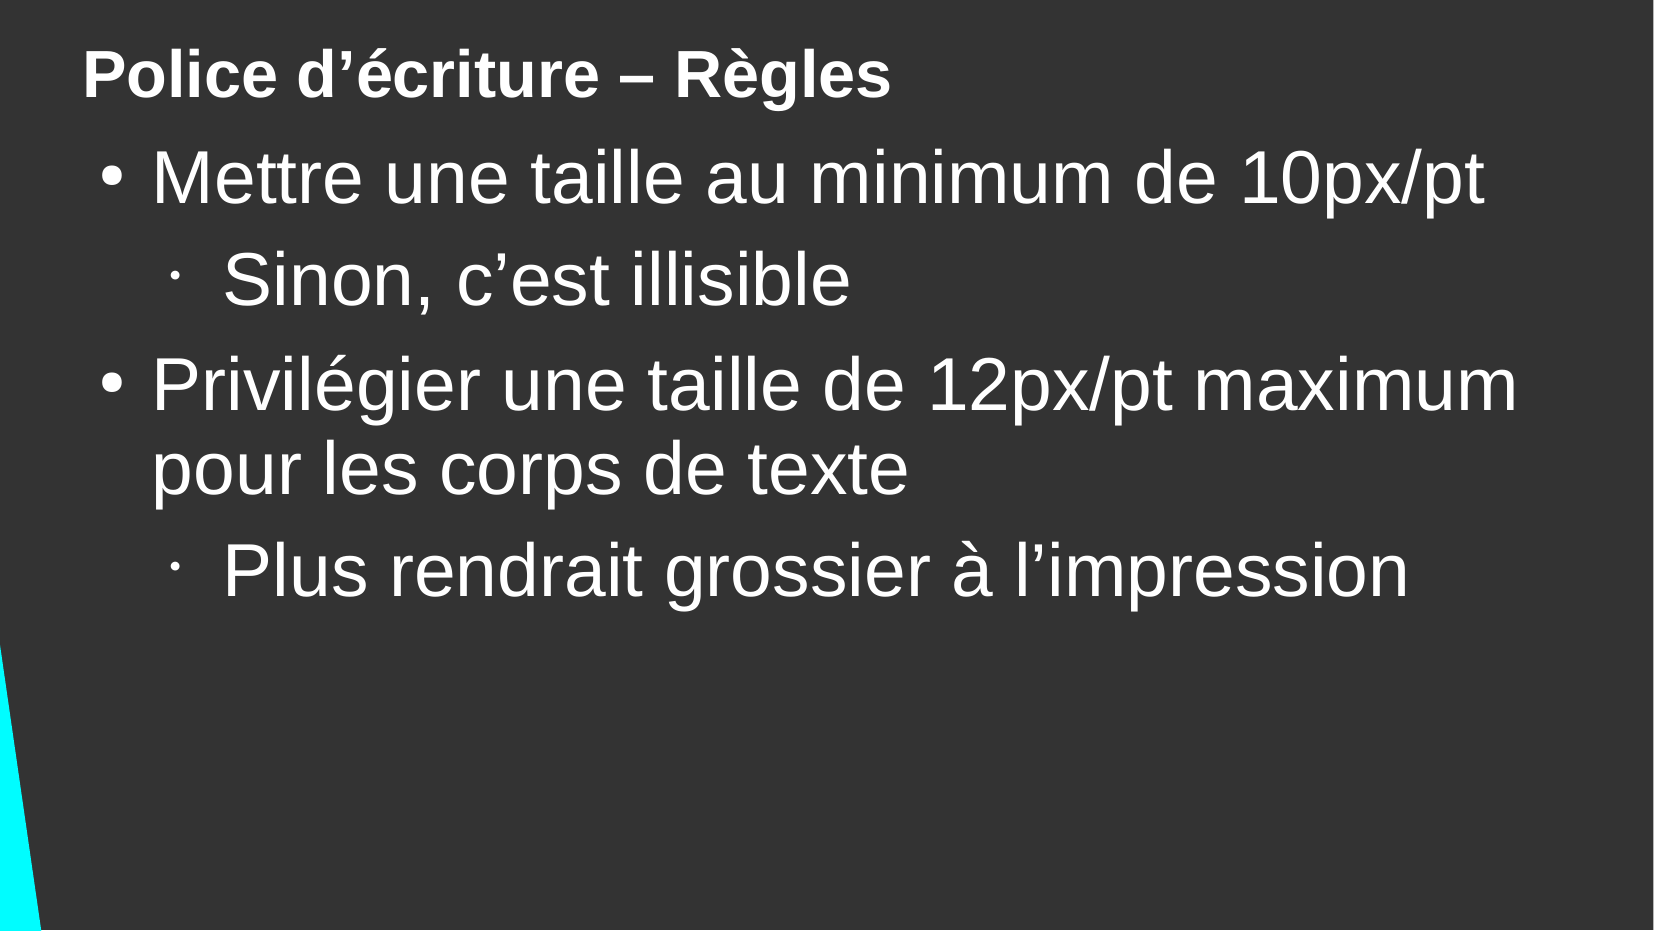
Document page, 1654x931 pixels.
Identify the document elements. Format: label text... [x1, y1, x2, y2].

title Police d’écriture – Règles [82, 37, 1571, 122]
text_box [0, 644, 42, 931]
list Mettre une taille au minimum de 10px/pt Sinon, c’est illisible Privilégier une taille de 12px/pt maximum pour les corps de texte Plus rendrait grossier à l’impression [80, 135, 1654, 839]
